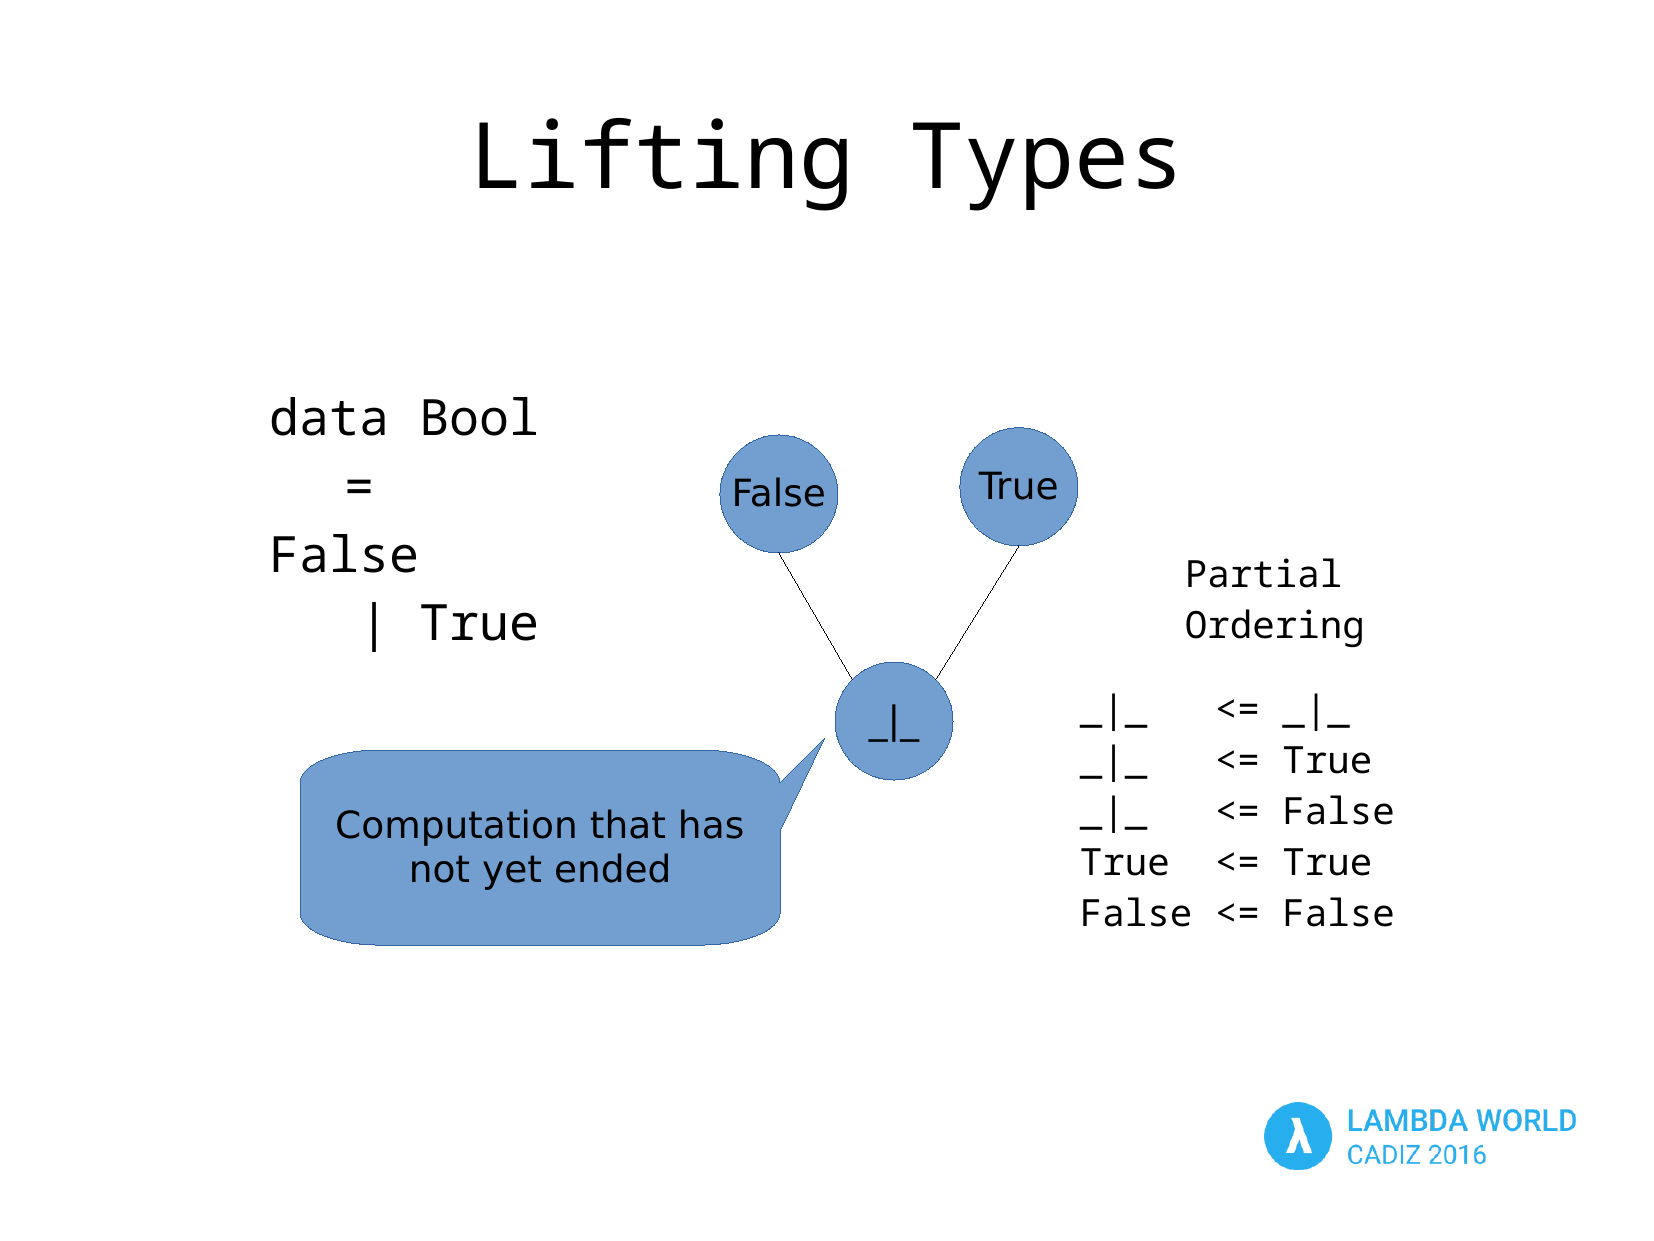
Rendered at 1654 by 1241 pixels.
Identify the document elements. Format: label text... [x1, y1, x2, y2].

picture [1264, 1102, 1576, 1171]
text_box False [719, 434, 838, 553]
text_box data Bool = False | True [255, 375, 561, 548]
text_box True [959, 427, 1078, 546]
text_box _|_ <= _|_ _|_ <= True _|_ <= False True <= True False <= False [1065, 675, 1516, 988]
text_box Partial Ordering [1170, 540, 1501, 654]
text_box Computation that has not yet ended [300, 738, 825, 946]
text_box _|_ [835, 662, 954, 781]
title Lifting Types [82, 49, 1571, 257]
